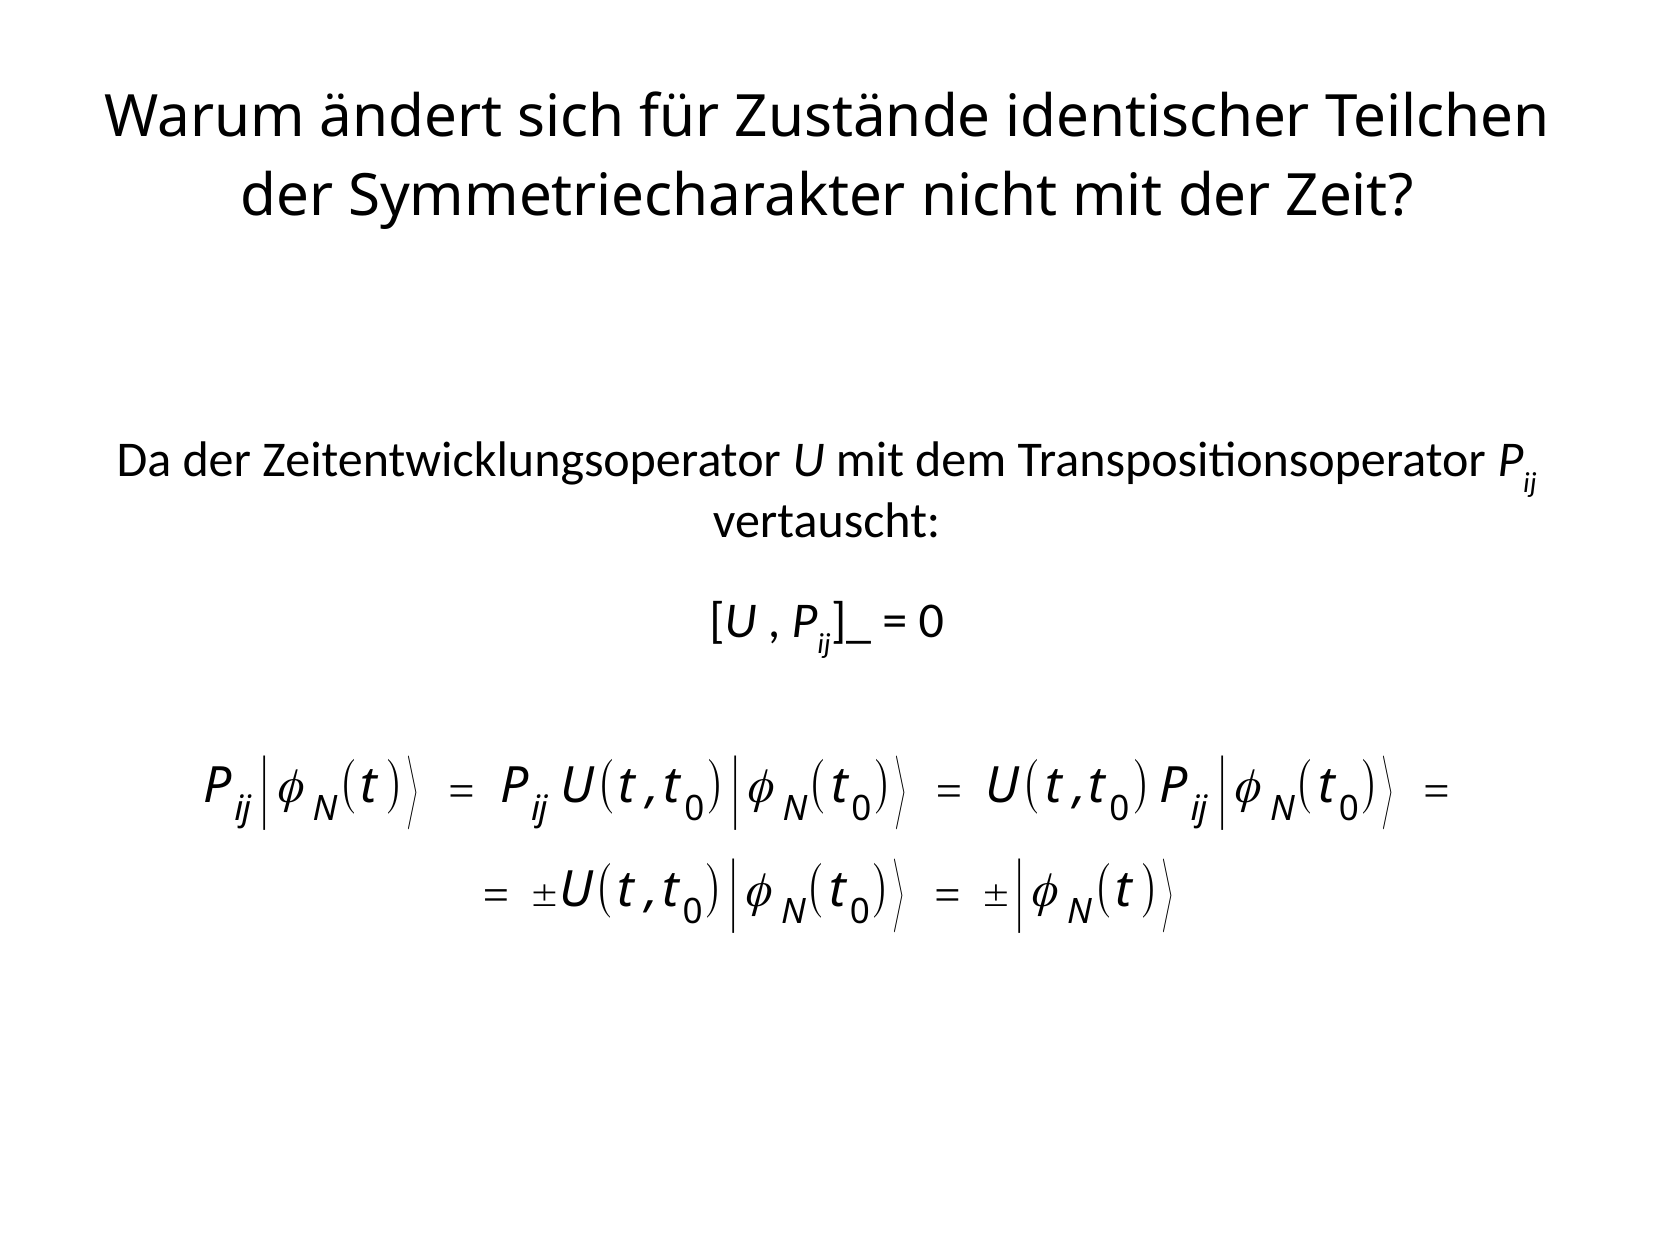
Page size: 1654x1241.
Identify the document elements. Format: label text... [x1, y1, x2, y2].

subtitle Da der Zeitentwicklungsoperator U mit dem Transpositionsoperator Pij vertauscht: [U , Pij]_ = 0 [82, 290, 1571, 1010]
chart [196, 753, 1457, 936]
title Warum ändert sich für Zustände identischer Teilchen der Symmetriecharakter nicht mit der Zeit? [82, 49, 1571, 257]
